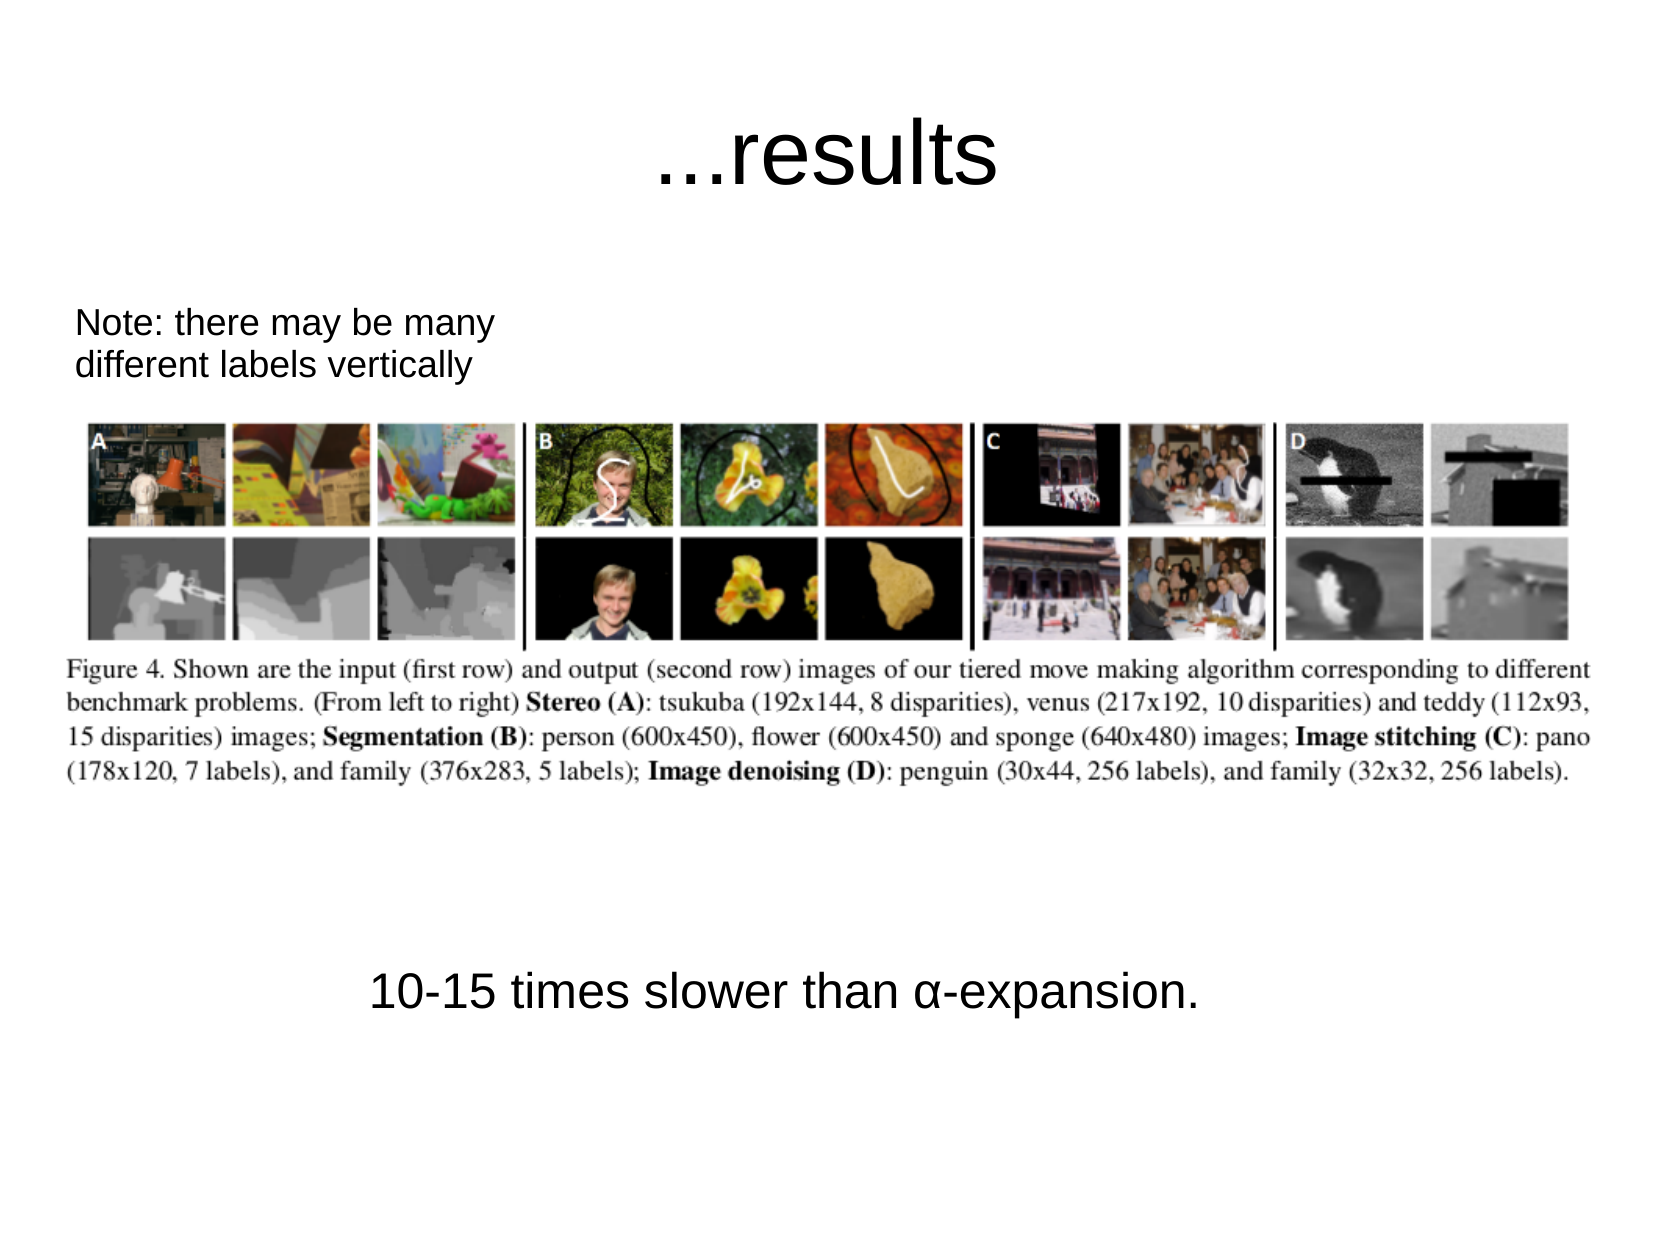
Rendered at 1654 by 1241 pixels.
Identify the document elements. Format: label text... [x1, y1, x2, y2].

text_box 10-15 times slower than α-expansion. [354, 955, 1300, 1027]
picture [48, 396, 1605, 805]
title ...results [82, 49, 1571, 257]
text_box Note: there may be many different labels vertically [60, 293, 631, 393]
